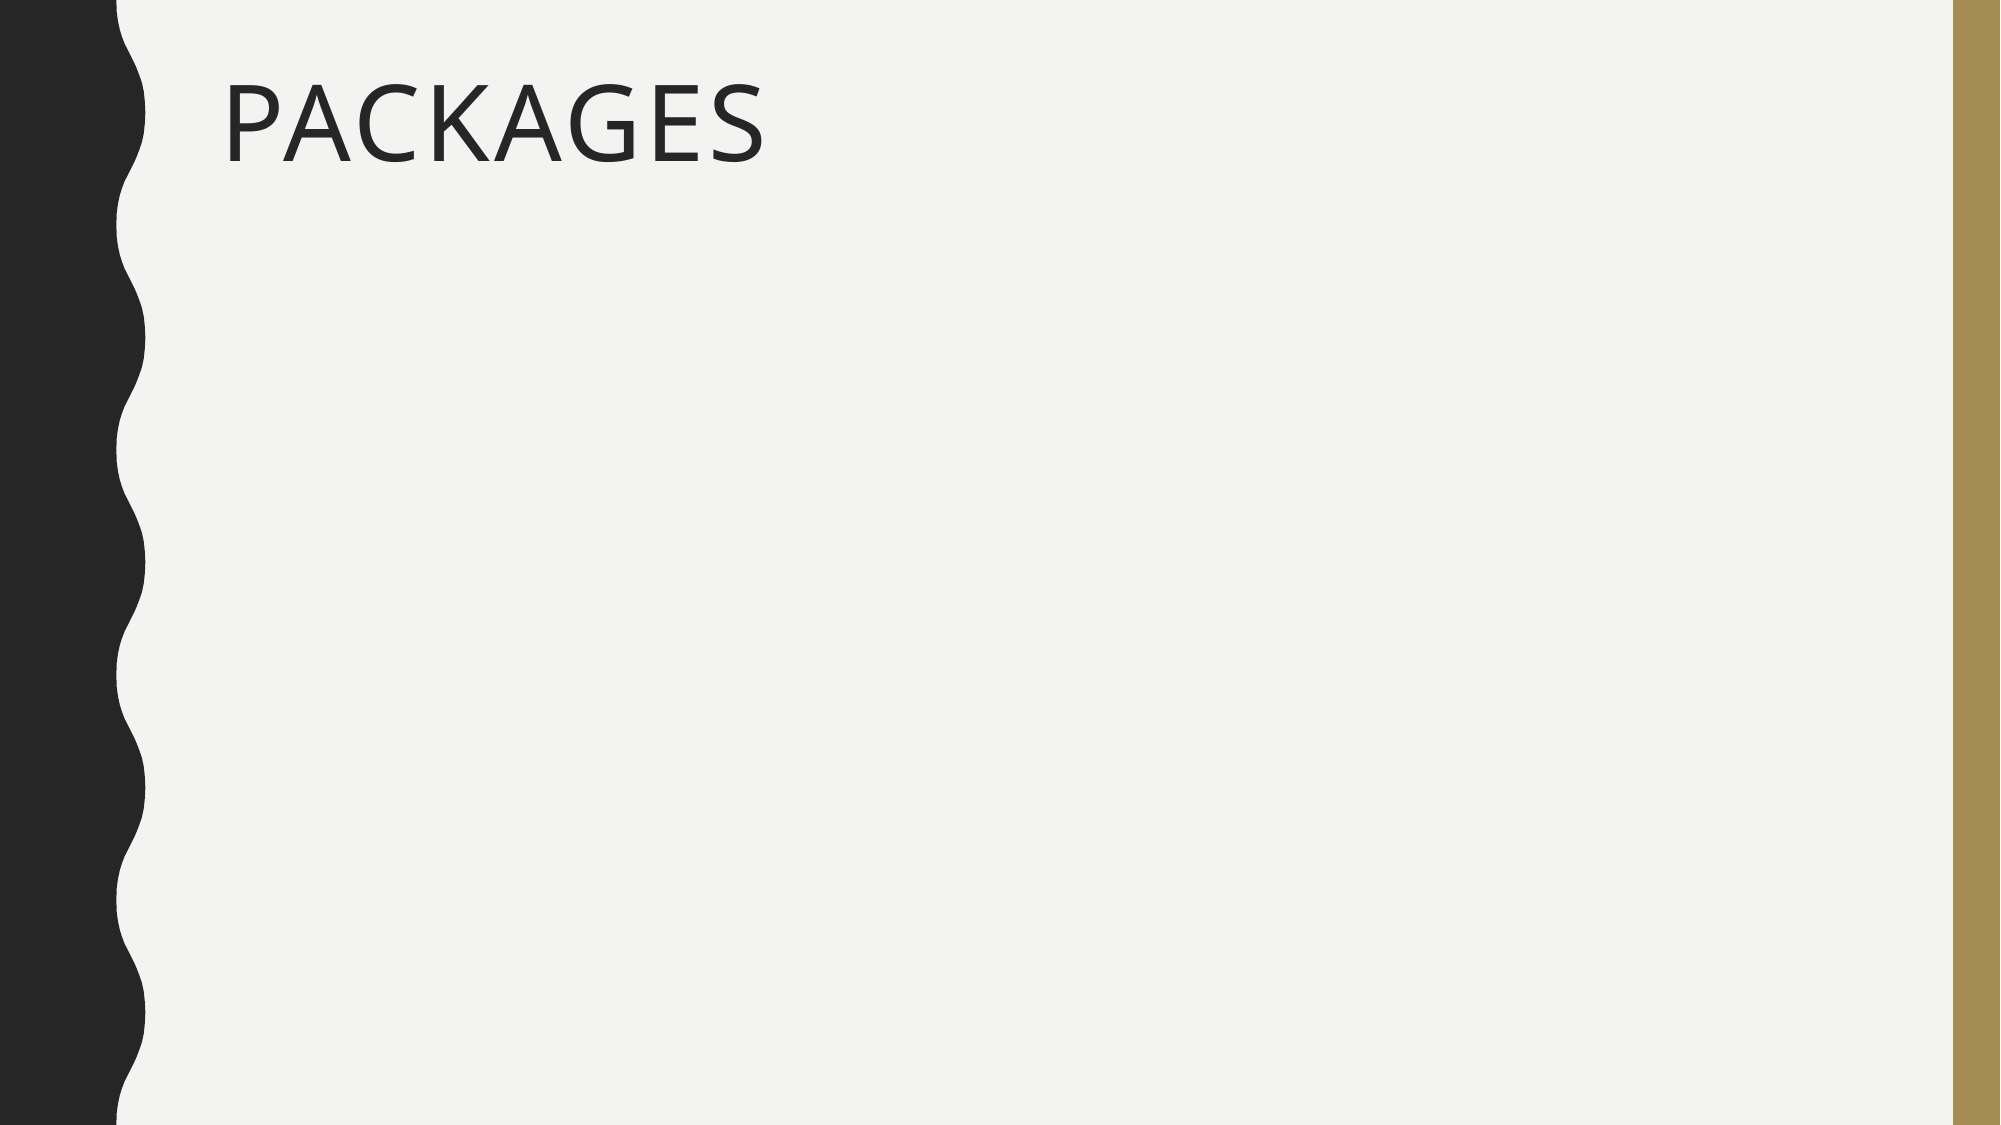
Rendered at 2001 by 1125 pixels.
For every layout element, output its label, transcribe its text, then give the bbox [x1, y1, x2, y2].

title Packages [205, 62, 1876, 308]
